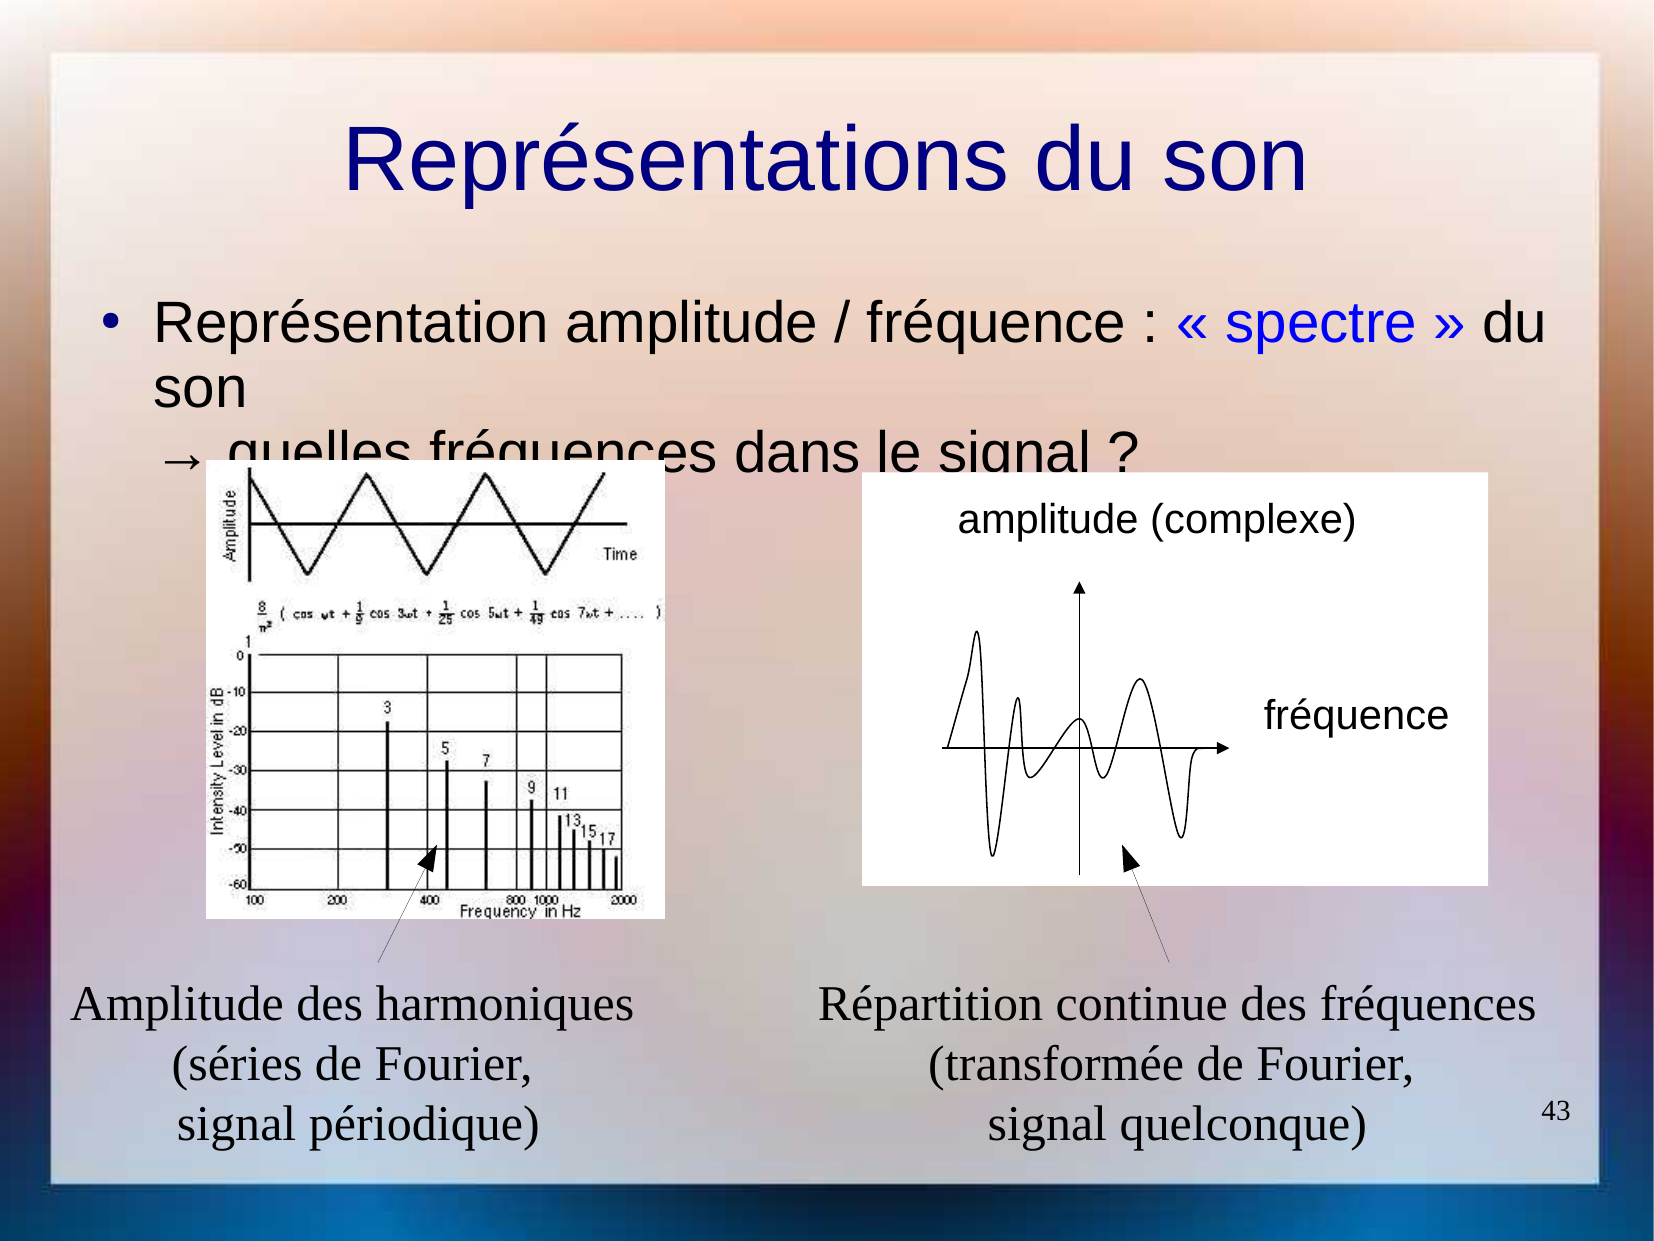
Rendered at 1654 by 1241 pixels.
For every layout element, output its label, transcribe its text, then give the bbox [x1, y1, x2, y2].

list Représentation amplitude / fréquence : « spectre » du son → quelles fréquences dans le signal ? [82, 290, 1571, 1109]
title Représentations du son [82, 55, 1571, 263]
picture [0, 0, 1654, 1241]
text_box amplitude (complexe) [907, 484, 1373, 550]
text_box Amplitude des harmoniques (séries de Fourier, signal périodique) [55, 962, 650, 1158]
text_box Répartition continue des fréquences (transformée de Fourier, signal quelconque) [803, 962, 1553, 1158]
text_box [862, 472, 1489, 886]
text_box fréquence [1213, 680, 1465, 746]
